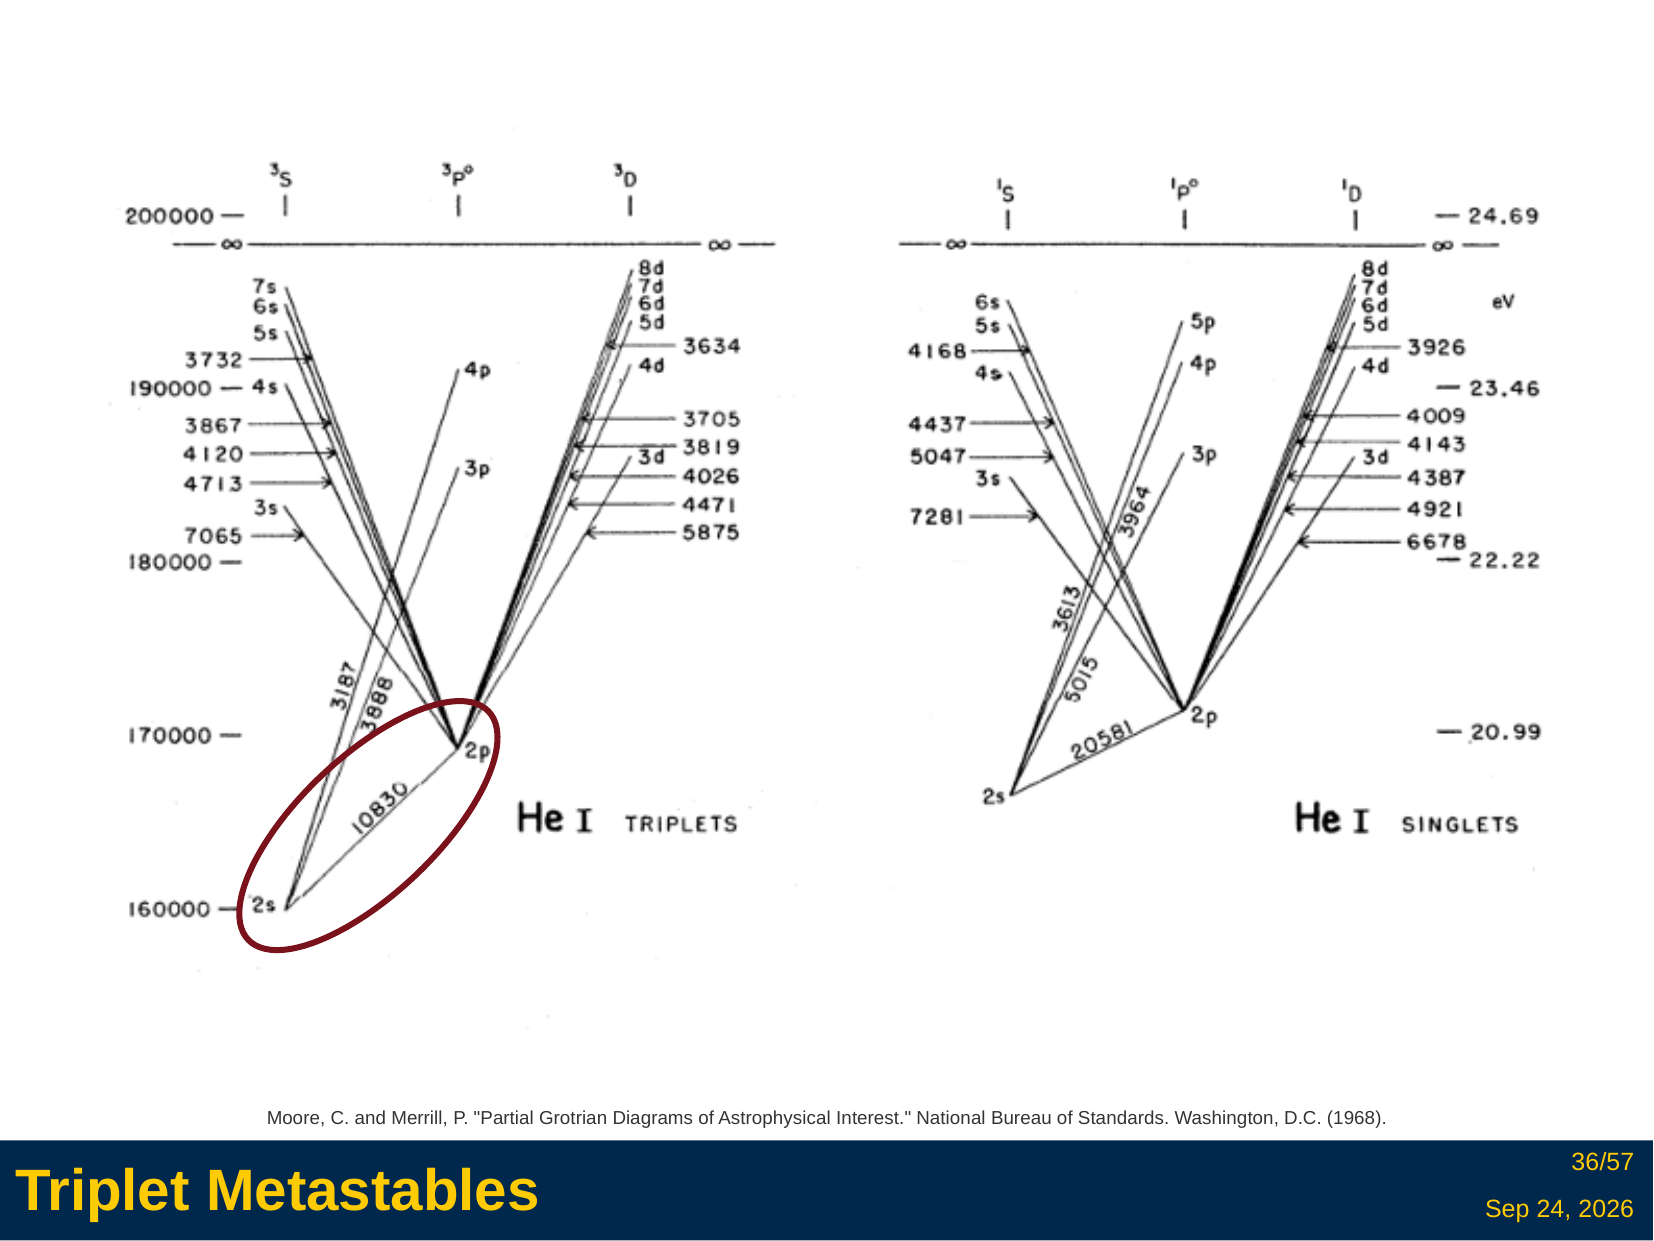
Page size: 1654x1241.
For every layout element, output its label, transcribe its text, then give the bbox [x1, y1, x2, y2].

picture [101, 104, 1554, 1051]
title Triplet Metastables [14, 1140, 1380, 1241]
